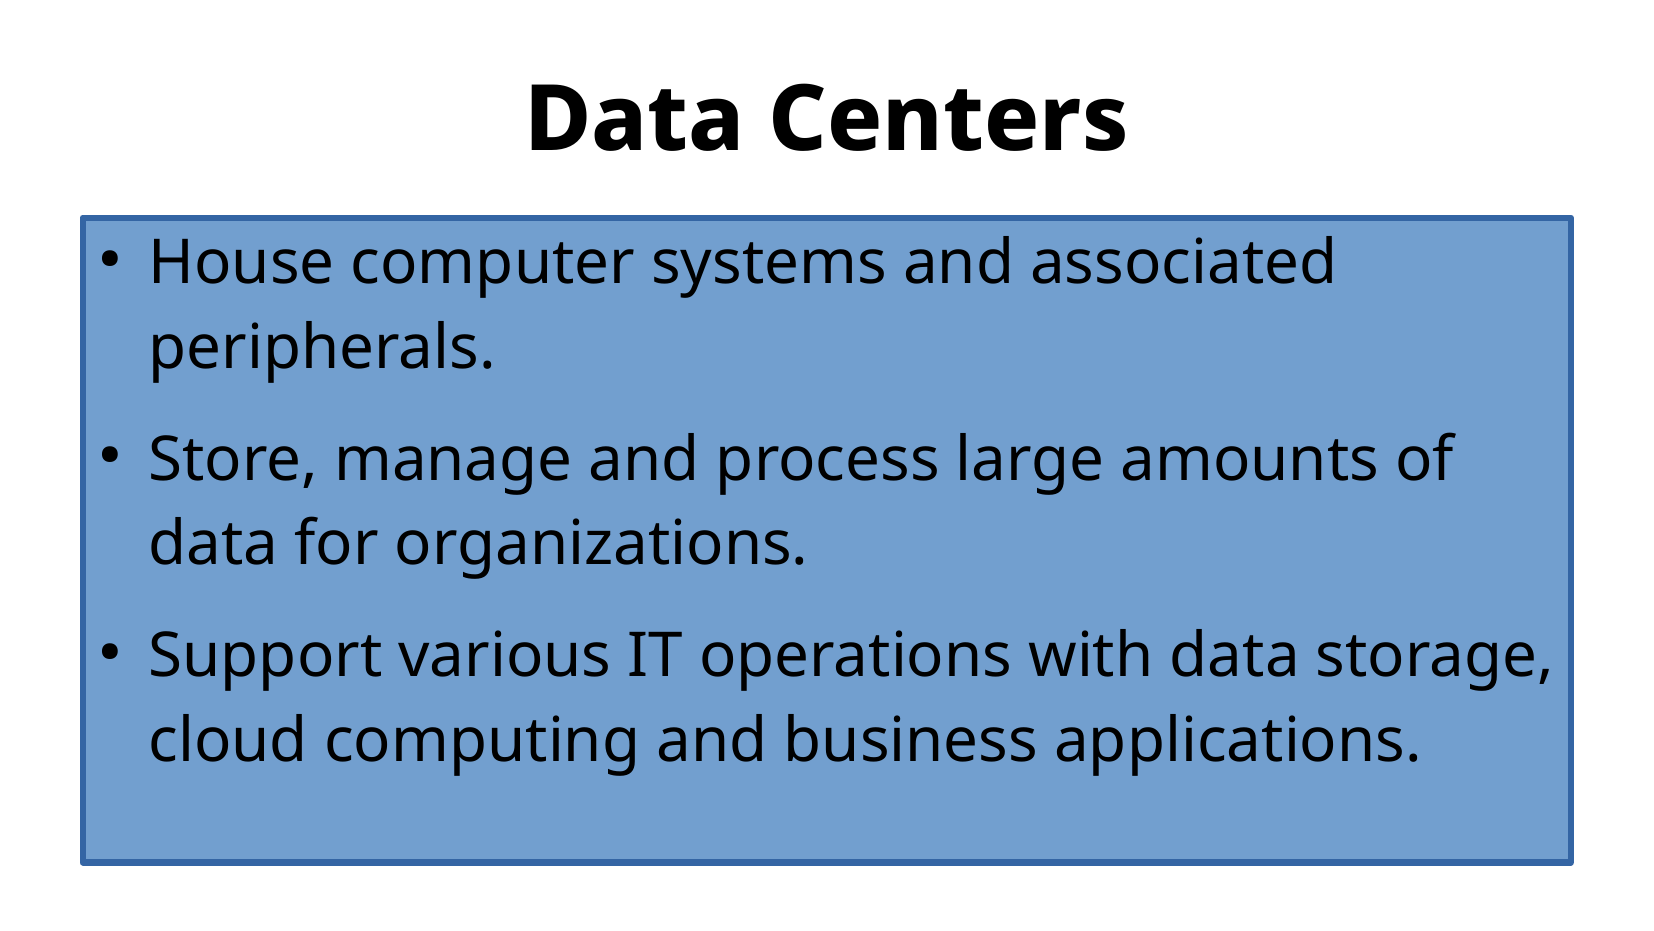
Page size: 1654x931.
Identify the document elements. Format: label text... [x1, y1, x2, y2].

title Data Centers [82, 37, 1571, 193]
list House computer systems and associated peripherals. Store, manage and process large amounts of data for organizations. Support various IT operations with data storage, cloud computing and business applications. [82, 217, 1571, 863]
